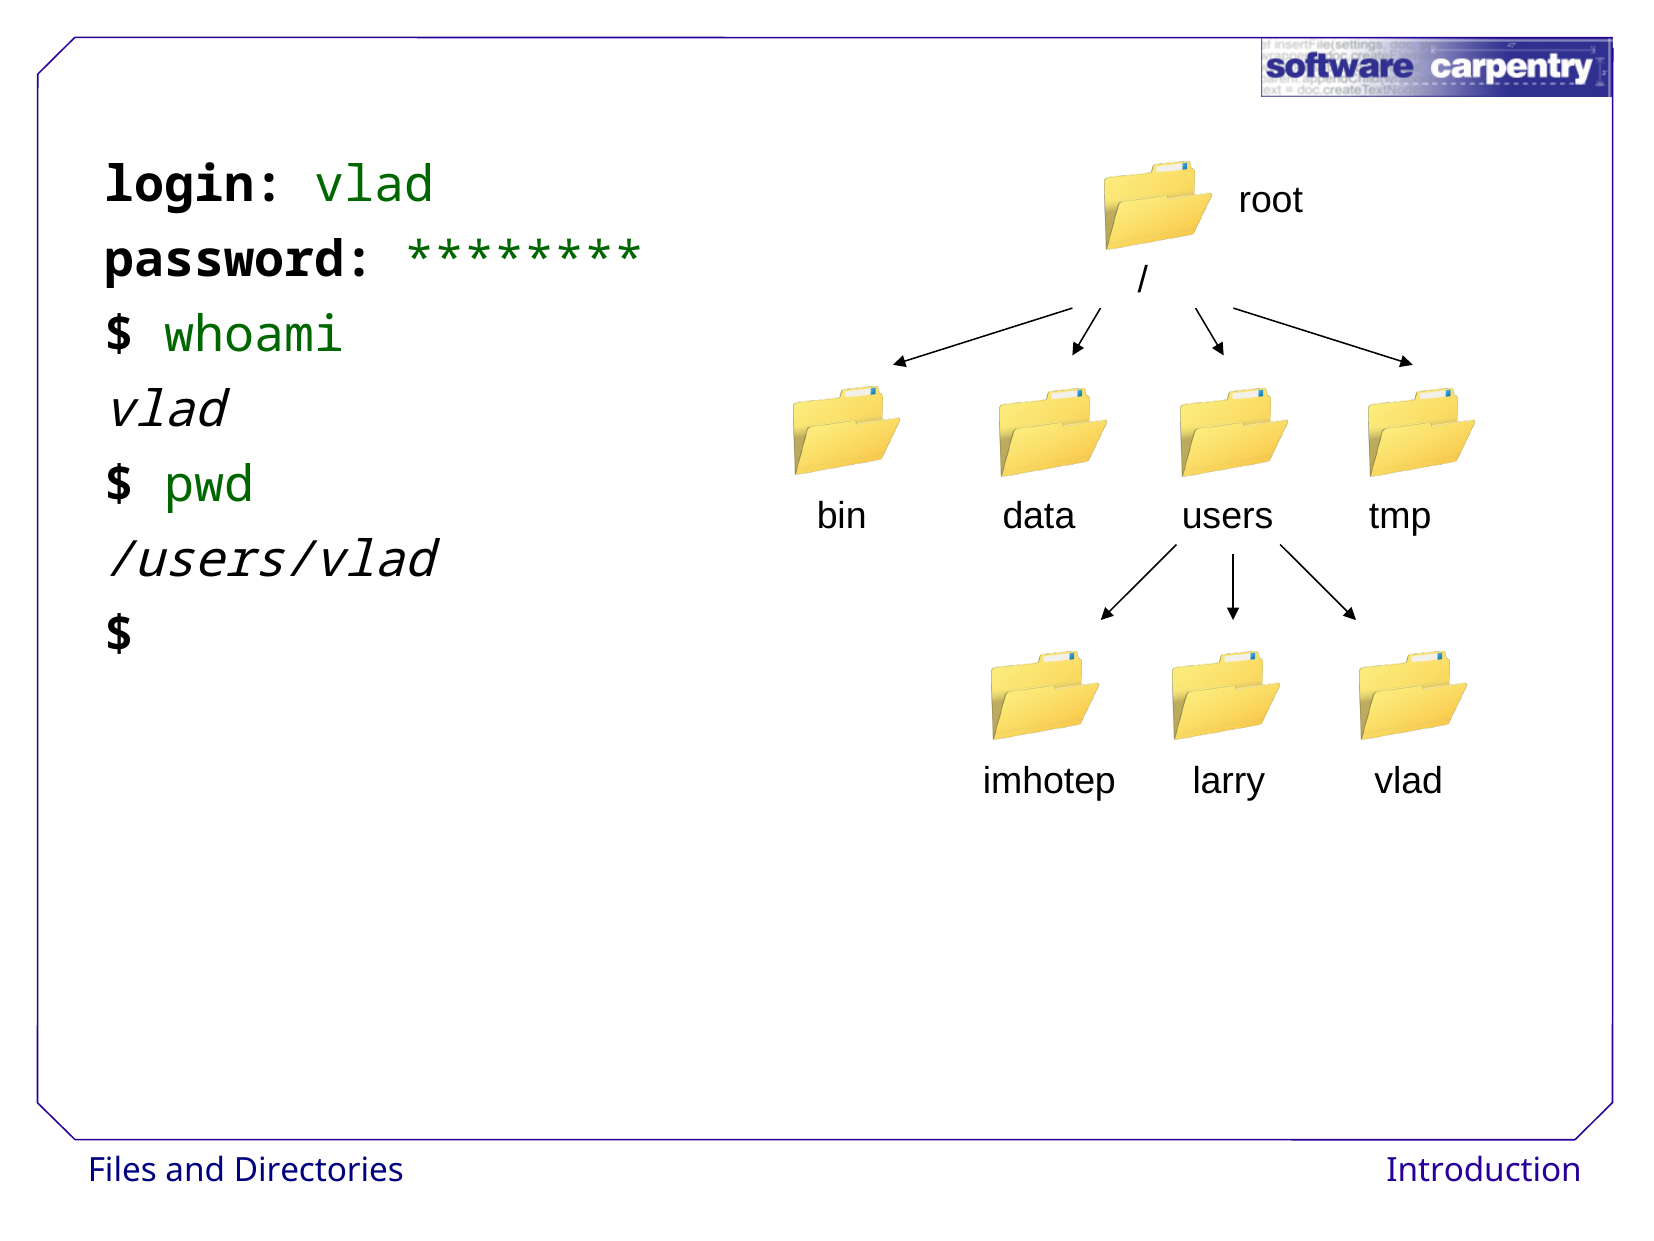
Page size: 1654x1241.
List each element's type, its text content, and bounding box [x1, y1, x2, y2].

text_box larry [1177, 753, 1281, 810]
text_box tmp [1354, 487, 1447, 545]
text_box root [1223, 171, 1318, 229]
picture [995, 374, 1111, 490]
picture [1168, 637, 1284, 753]
picture [1176, 374, 1292, 490]
picture [1100, 147, 1216, 263]
picture [1364, 374, 1479, 490]
picture [789, 372, 904, 488]
text_box login: vlad password: ******** $ whoami vlad $ pwd /users/vlad $ [89, 128, 1512, 1037]
text_box imhotep [968, 752, 1131, 810]
text_box bin [801, 488, 882, 545]
picture [1261, 39, 1613, 97]
text_box / [1122, 263, 1163, 309]
picture [987, 637, 1103, 753]
text_box users [1166, 487, 1289, 545]
picture [1355, 637, 1471, 753]
text_box vlad [1359, 753, 1458, 810]
text_box data [987, 487, 1091, 545]
